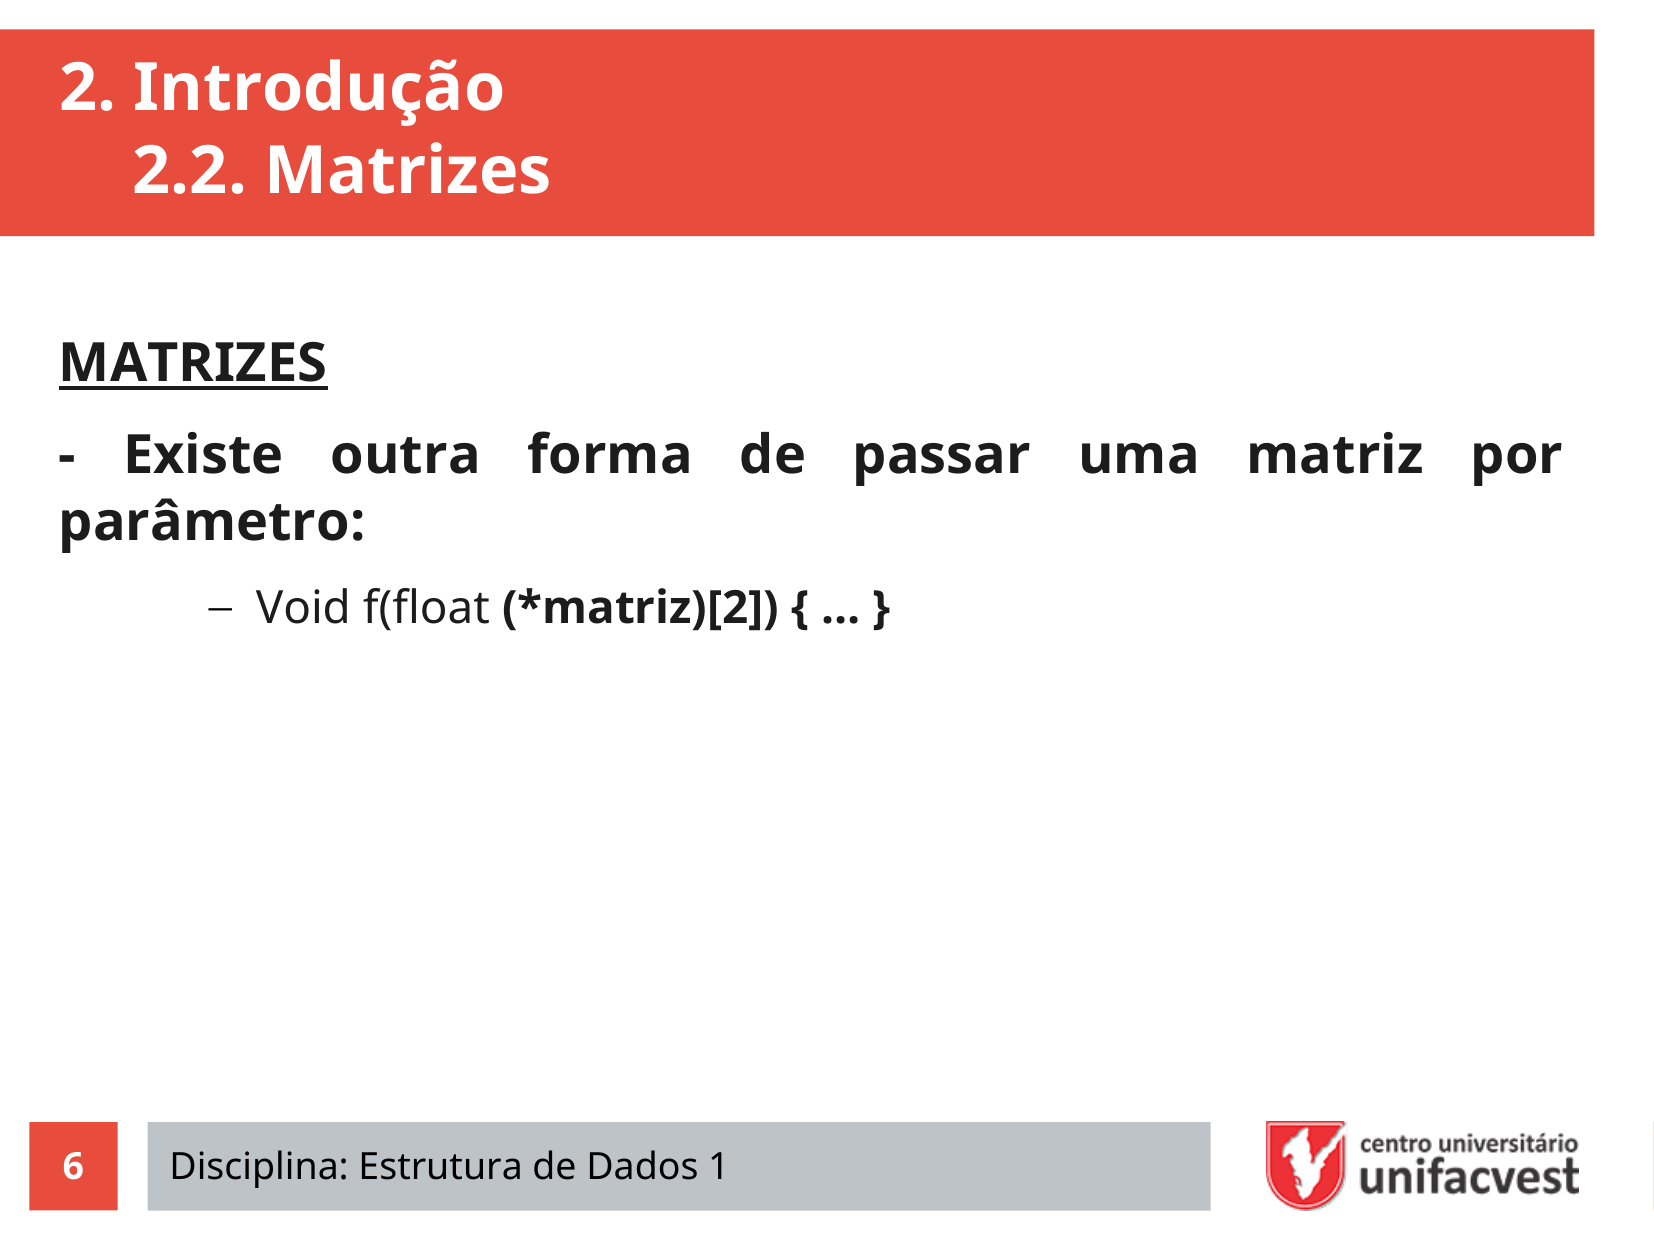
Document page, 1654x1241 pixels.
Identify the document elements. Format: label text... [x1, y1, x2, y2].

text_box Disciplina: Estrutura de Dados 1 [154, 1132, 1205, 1196]
list MATRIZES - Existe outra forma de passar uma matriz por parâmetro: Void f(float (*matriz)[2]) { … } [59, 324, 1566, 1093]
title 2. Introdução 2.2. Matrizes [59, 59, 1595, 207]
picture [1266, 1121, 1579, 1211]
text_box [1238, 1120, 1654, 1212]
